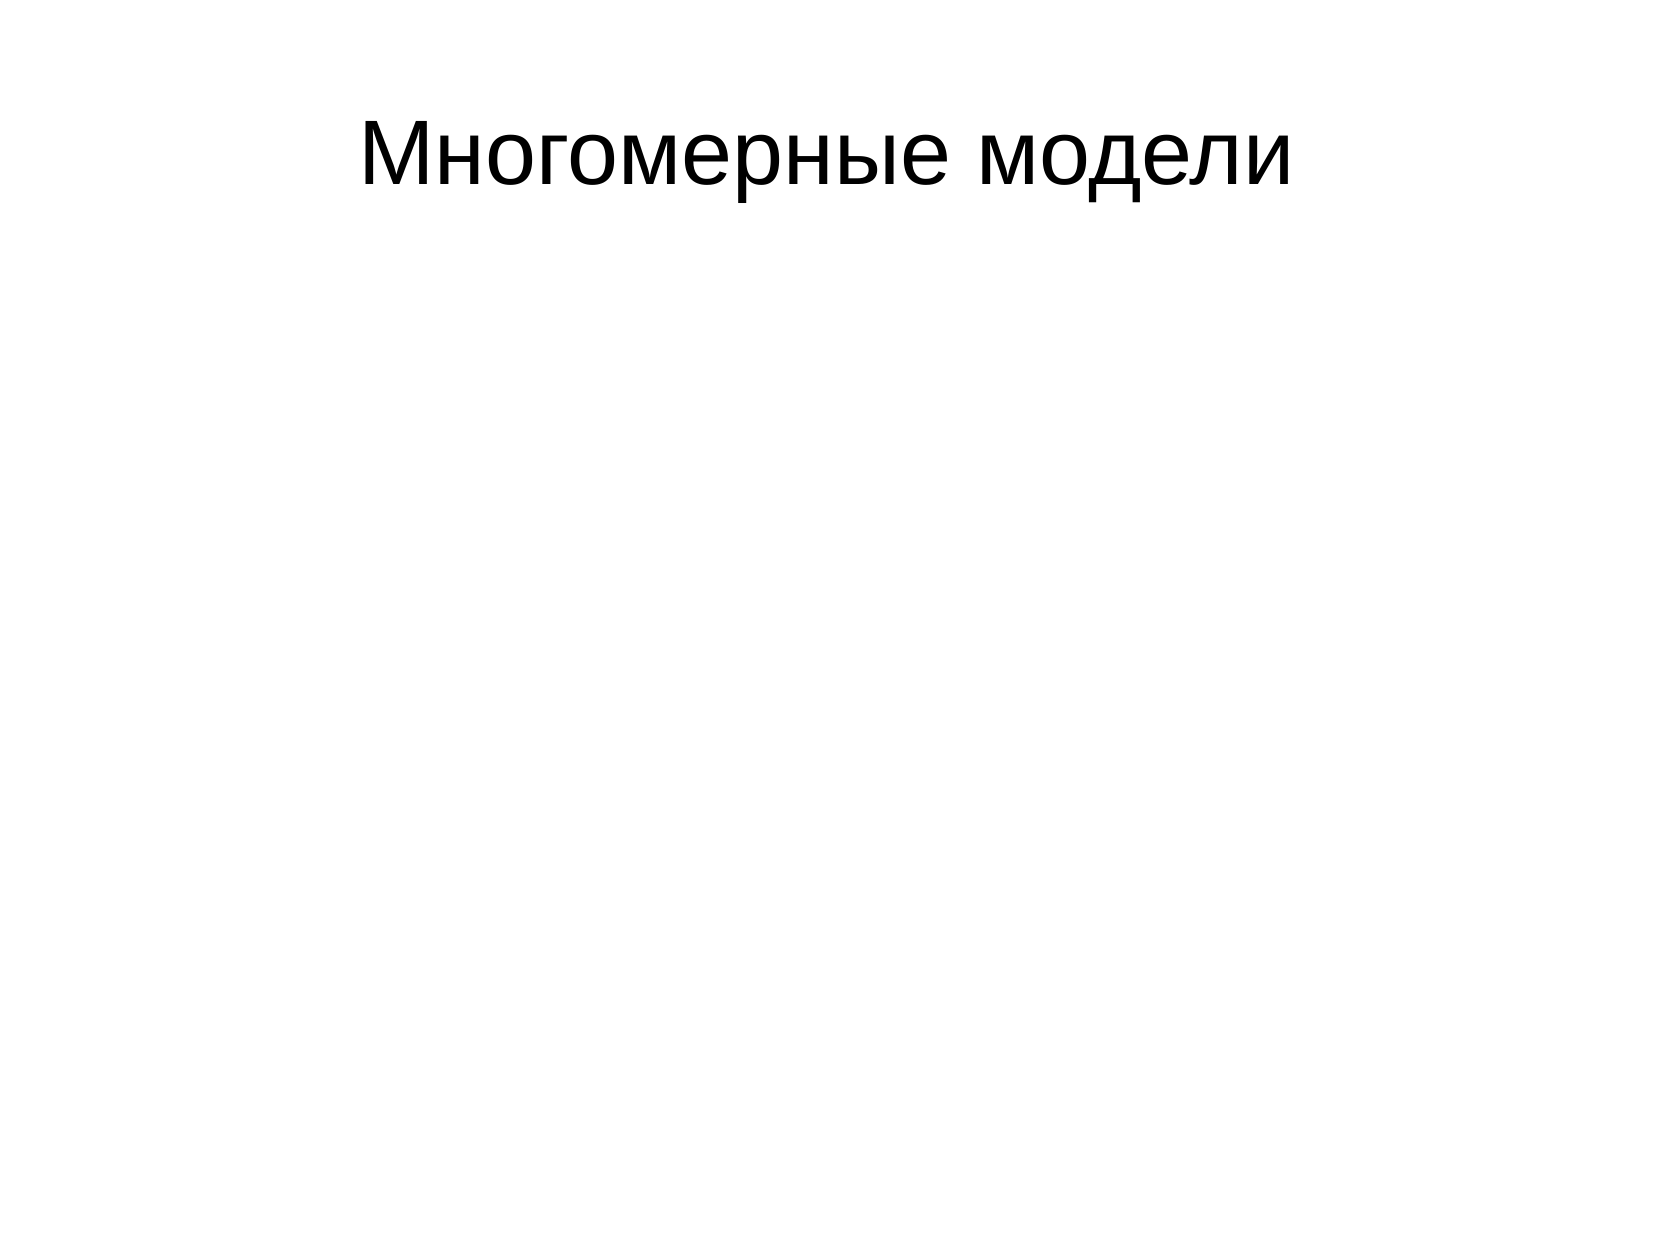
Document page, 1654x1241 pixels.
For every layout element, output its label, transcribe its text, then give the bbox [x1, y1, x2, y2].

title Многомерные модели [82, 49, 1571, 257]
